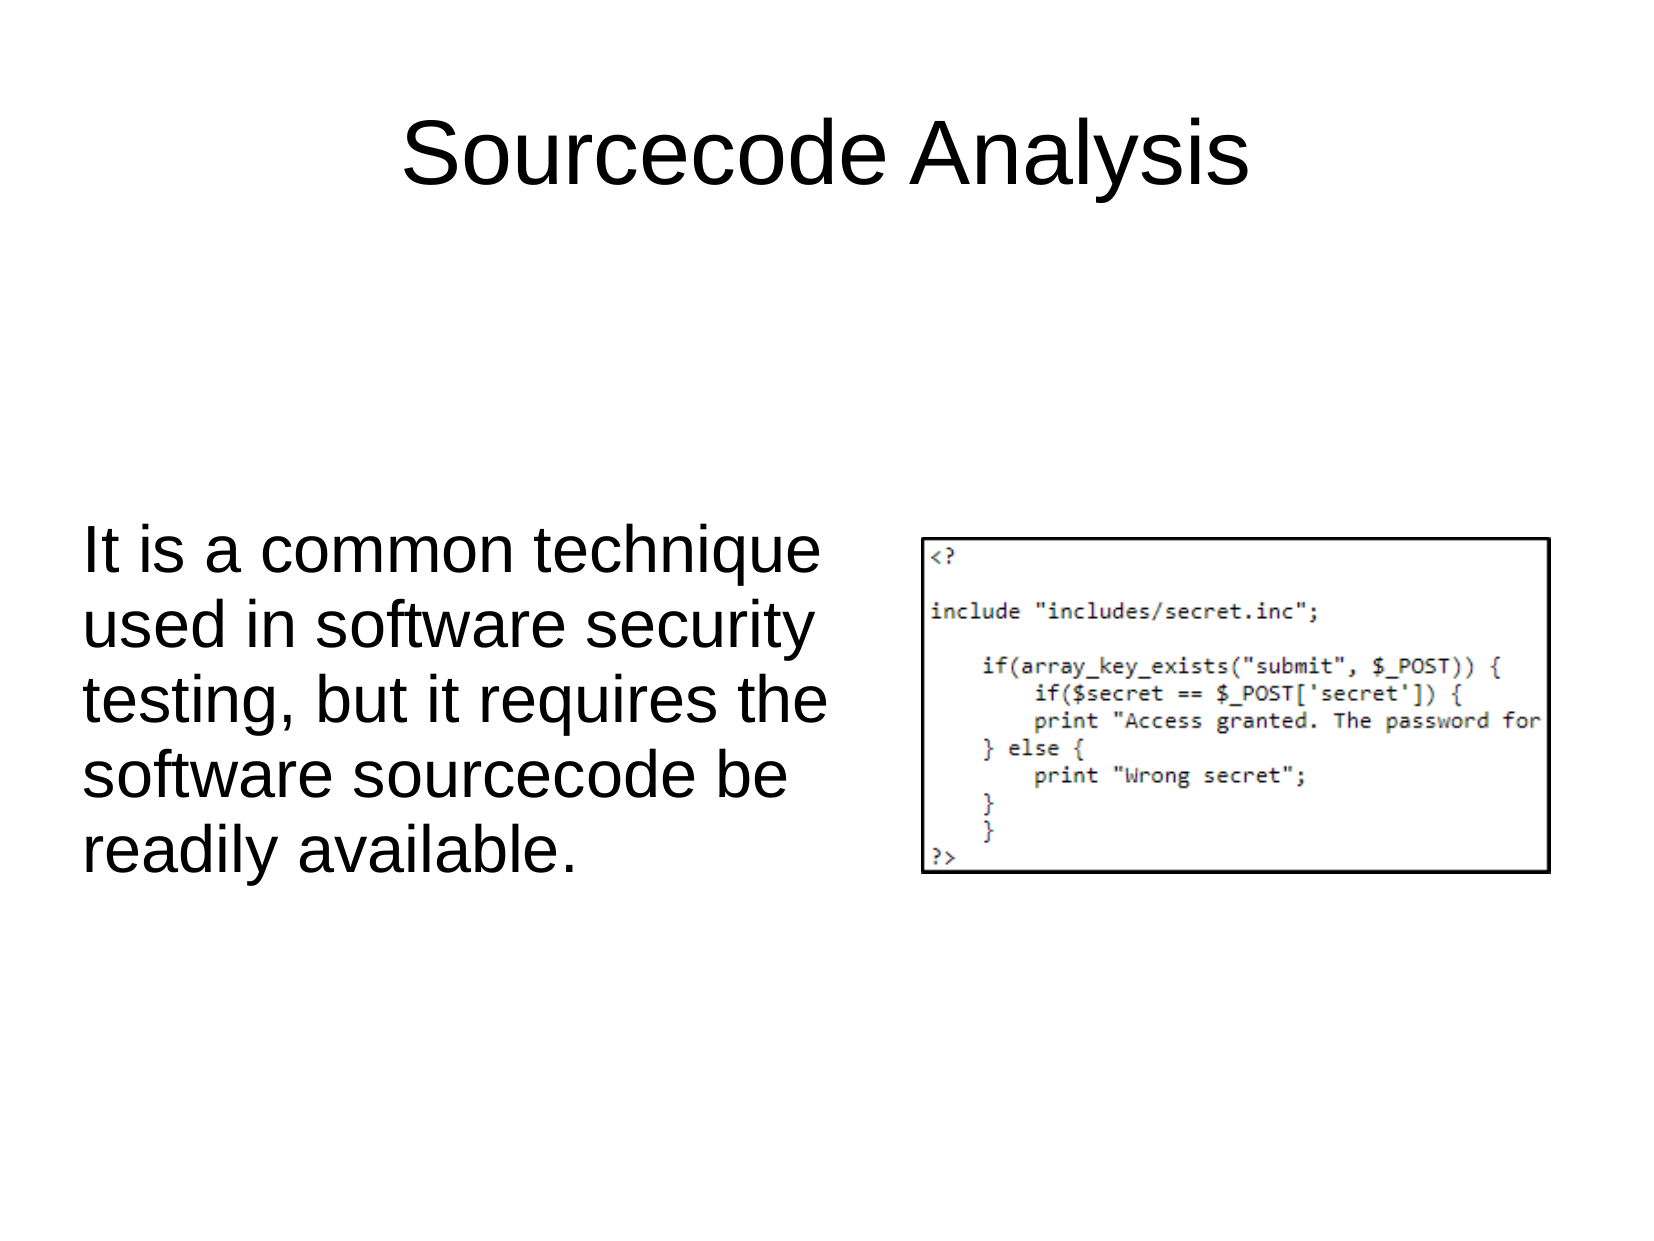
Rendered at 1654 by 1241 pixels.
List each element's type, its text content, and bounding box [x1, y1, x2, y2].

picture [921, 537, 1551, 875]
subtitle It is a common technique used in software security testing, but it requires the software sourcecode be readily available. [82, 290, 1571, 1109]
title Sourcecode Analysis [82, 49, 1571, 257]
